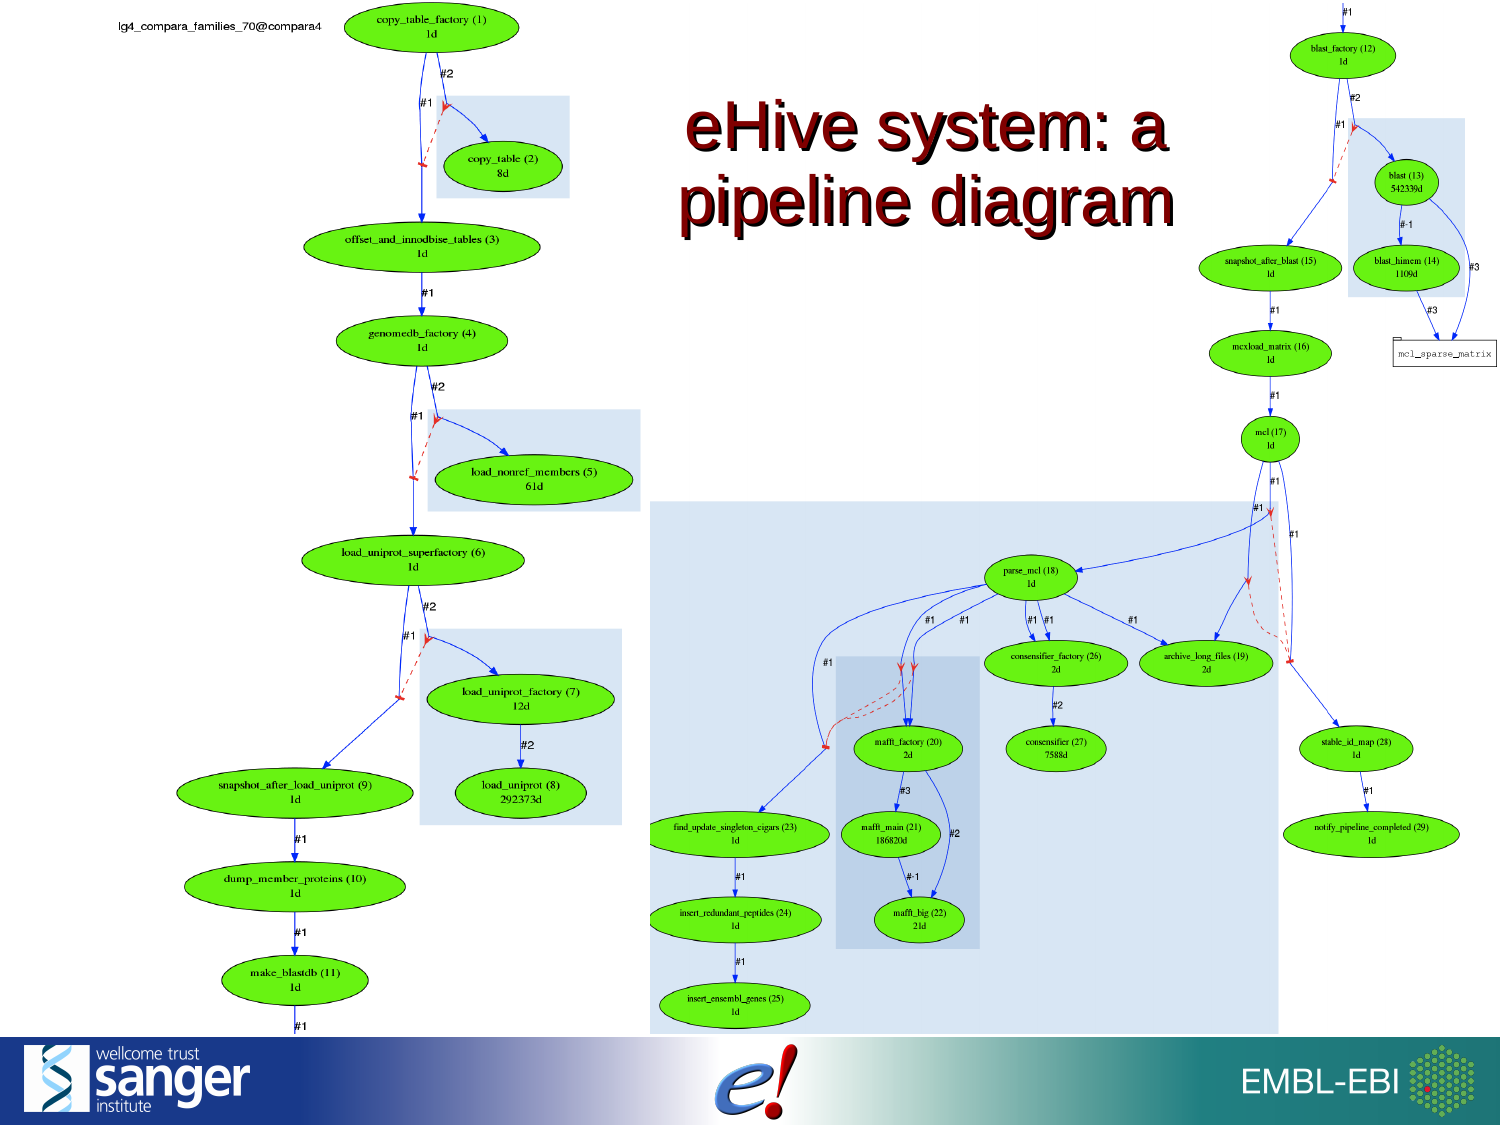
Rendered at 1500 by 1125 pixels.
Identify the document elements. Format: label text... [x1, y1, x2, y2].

picture [0, 1037, 1500, 1125]
picture [0, 0, 1500, 1034]
text_box eHive system: a pipeline diagram [620, 29, 1233, 296]
